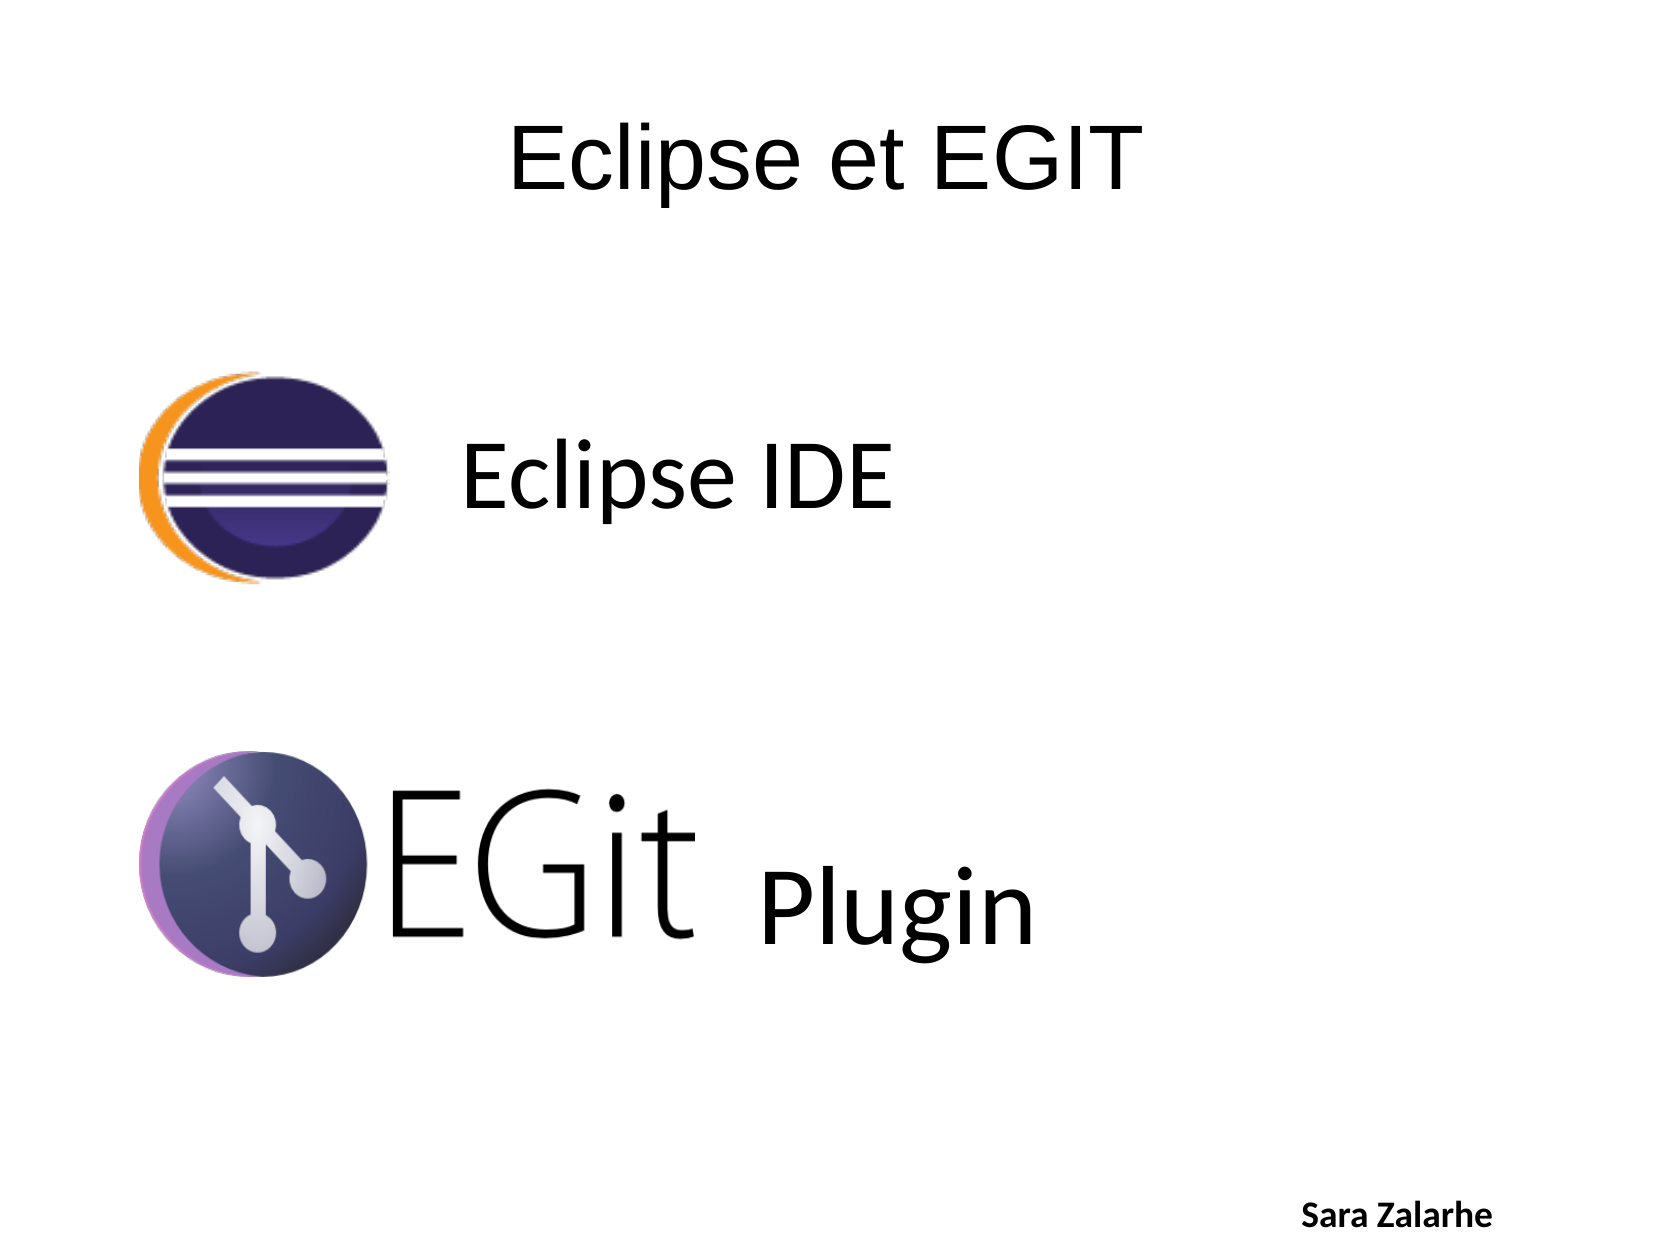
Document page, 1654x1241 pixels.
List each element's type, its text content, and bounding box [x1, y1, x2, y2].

text_box Plugin [742, 824, 1333, 977]
picture [139, 751, 695, 977]
text_box Eclipse IDE [446, 401, 911, 536]
title Eclipse et EGIT [82, 49, 1571, 257]
text_box Sara Zalarhe [1286, 1182, 1654, 1241]
picture [139, 366, 390, 591]
